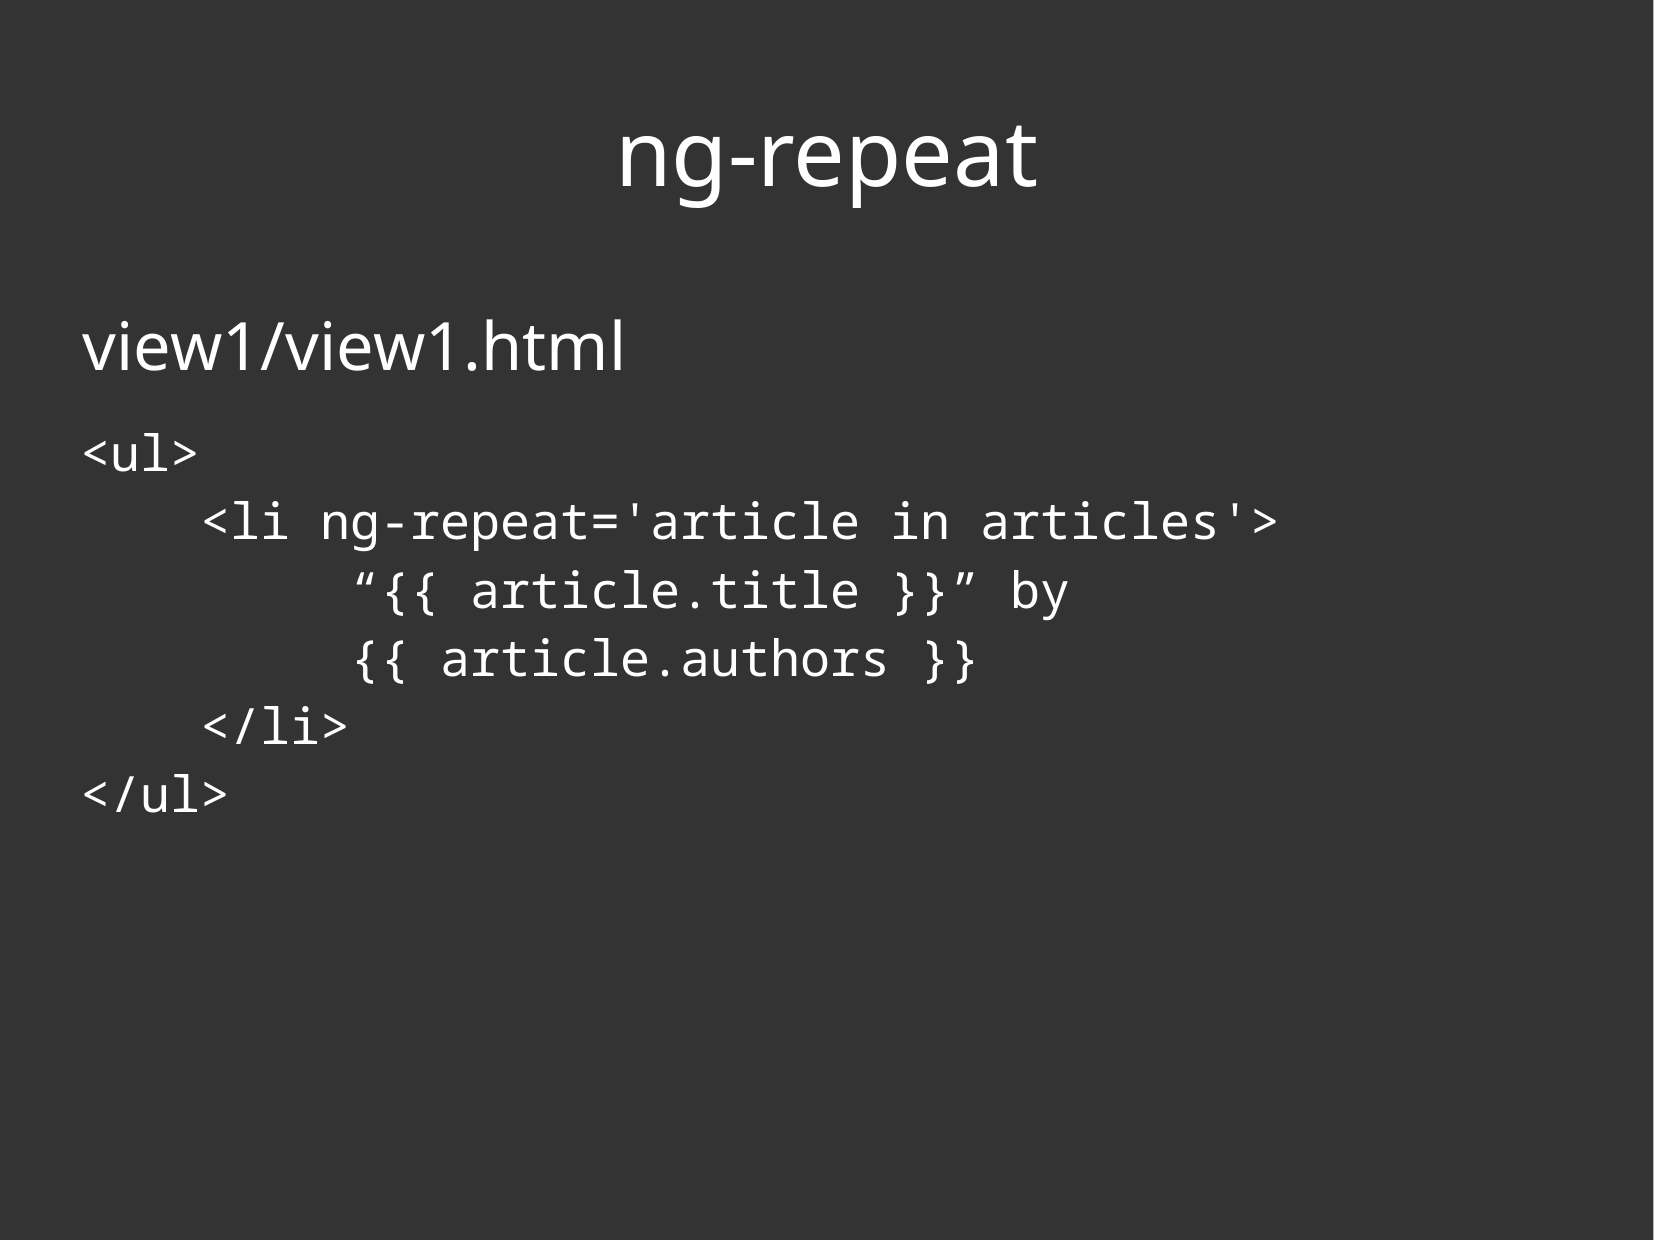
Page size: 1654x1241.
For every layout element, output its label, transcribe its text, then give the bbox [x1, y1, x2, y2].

title ng-repeat [82, 47, 1571, 255]
title view1/view1.html [82, 272, 1572, 417]
text_box <ul> <li ng-repeat='article in articles'> “{{ article.title }}” by {{ article.authors }} </li> </ul> [65, 410, 1554, 726]
